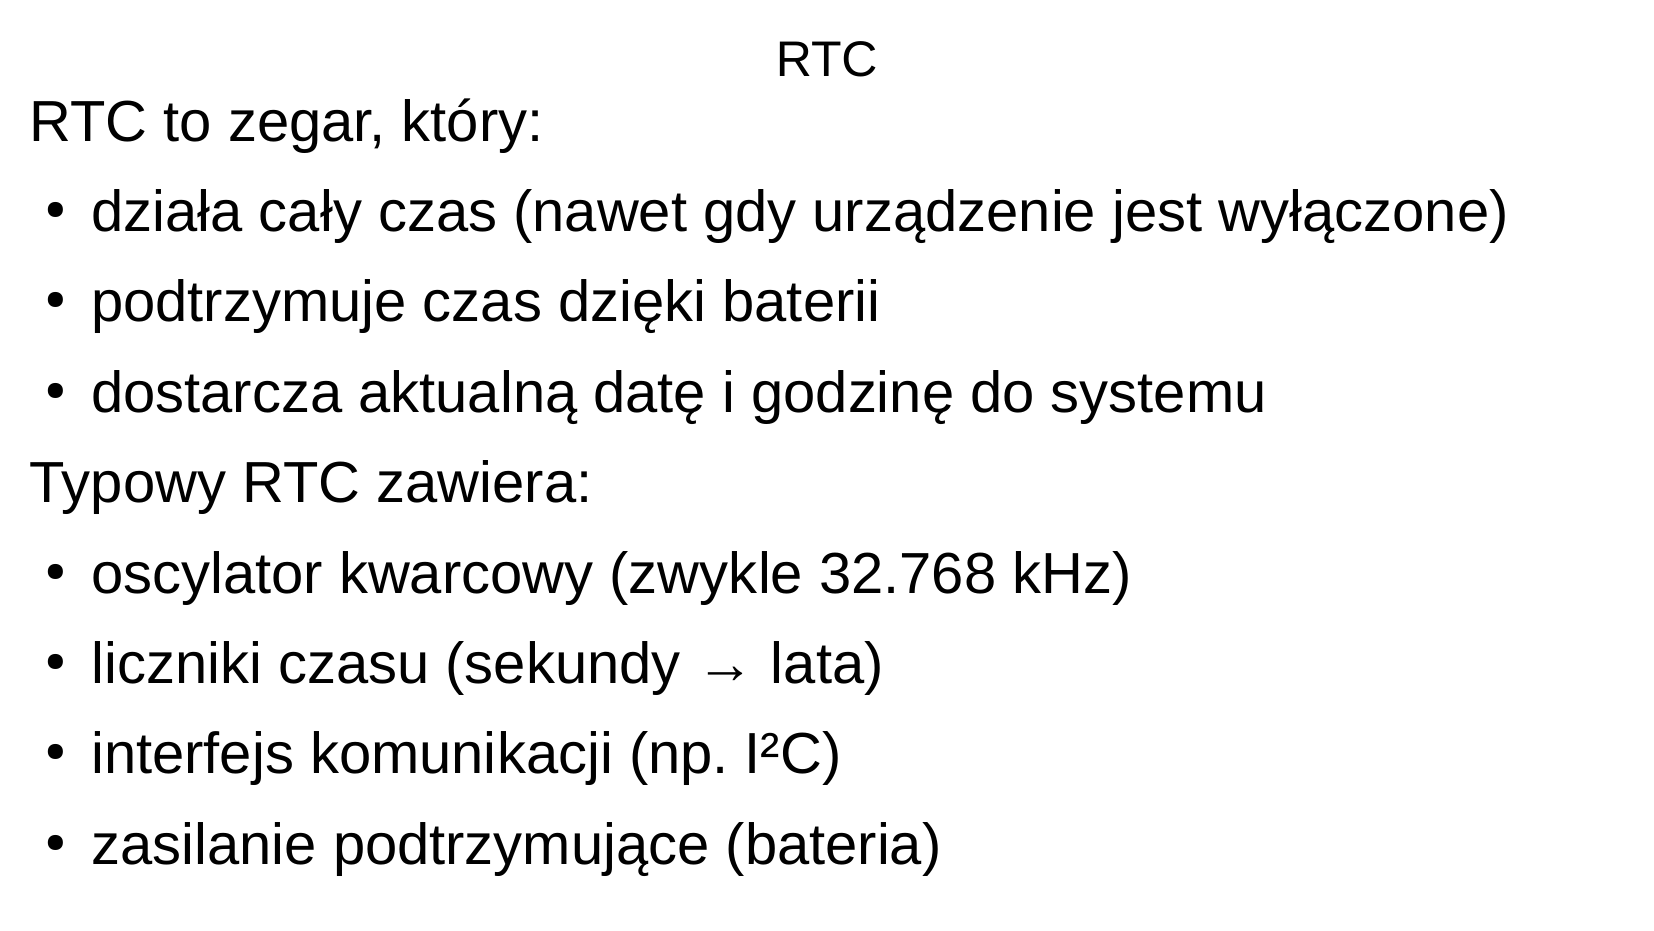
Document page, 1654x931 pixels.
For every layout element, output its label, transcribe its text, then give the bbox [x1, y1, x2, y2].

list RTC to zegar, który: działa cały czas (nawet gdy urządzenie jest wyłączone) podtrzymuje czas dzięki baterii dostarcza aktualną datę i godzinę do systemu Typowy RTC zawiera: oscylator kwarcowy (zwykle 32.768 kHz) liczniki czasu (sekundy → lata) interfejs komunikacji (np. I²C) zasilanie podtrzymujące (bateria) [29, 88, 1625, 886]
title RTC [29, 29, 1625, 88]
